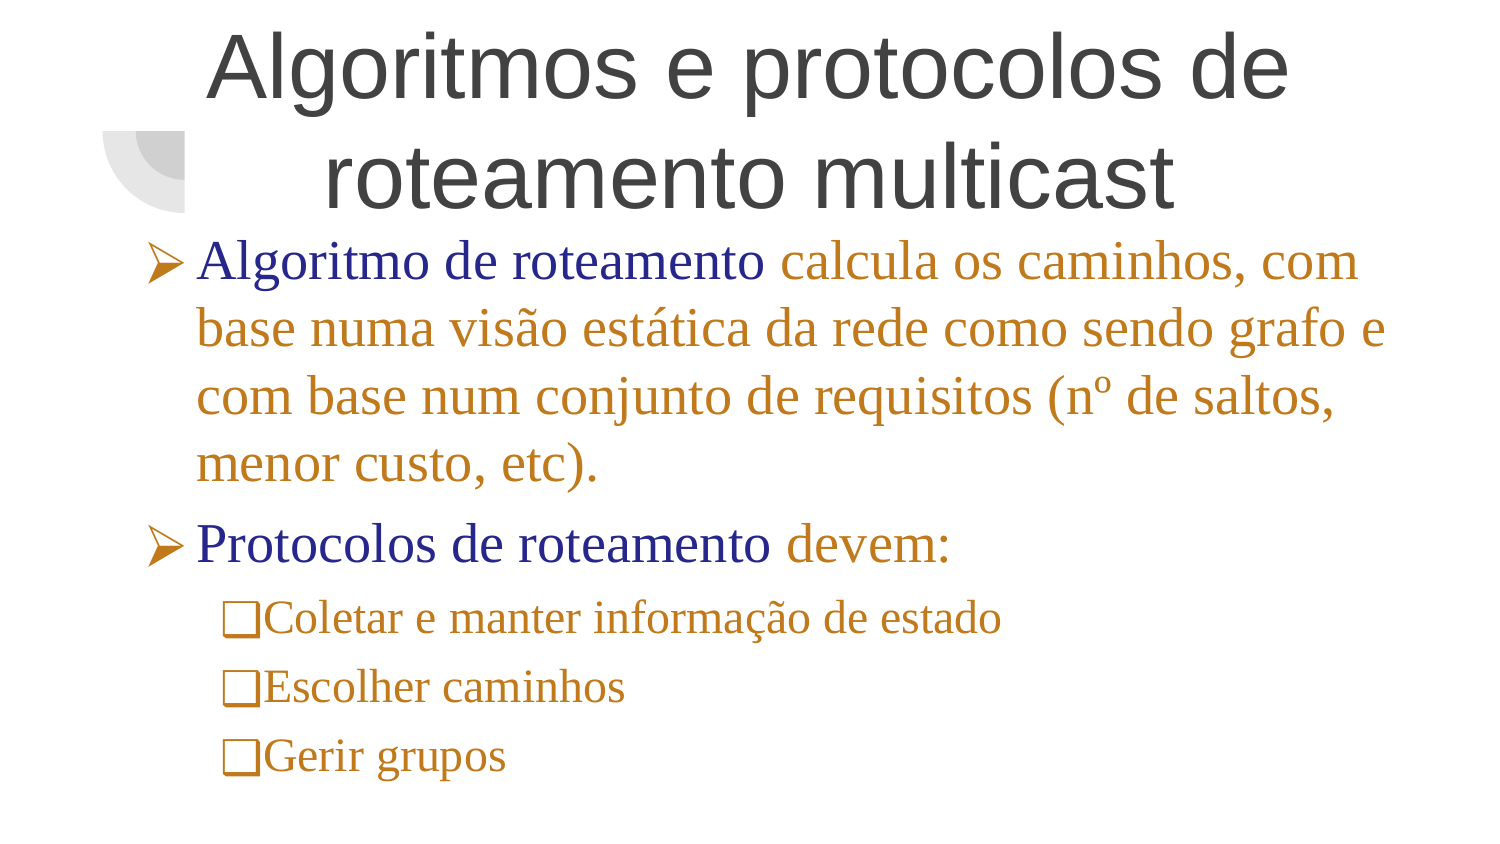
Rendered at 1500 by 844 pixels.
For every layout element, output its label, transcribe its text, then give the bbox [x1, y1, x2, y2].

list Algoritmo de roteamento calcula os caminhos, com base numa visão estática da rede como sendo grafo e com base num conjunto de requisitos (nº de saltos, menor custo, etc). Protocolos de roteamento devem: Coletar e manter informação de estado Escolher caminhos Gerir grupos [125, 215, 1413, 797]
title Algoritmos e protocolos de roteamento multicast [112, 46, 1388, 188]
